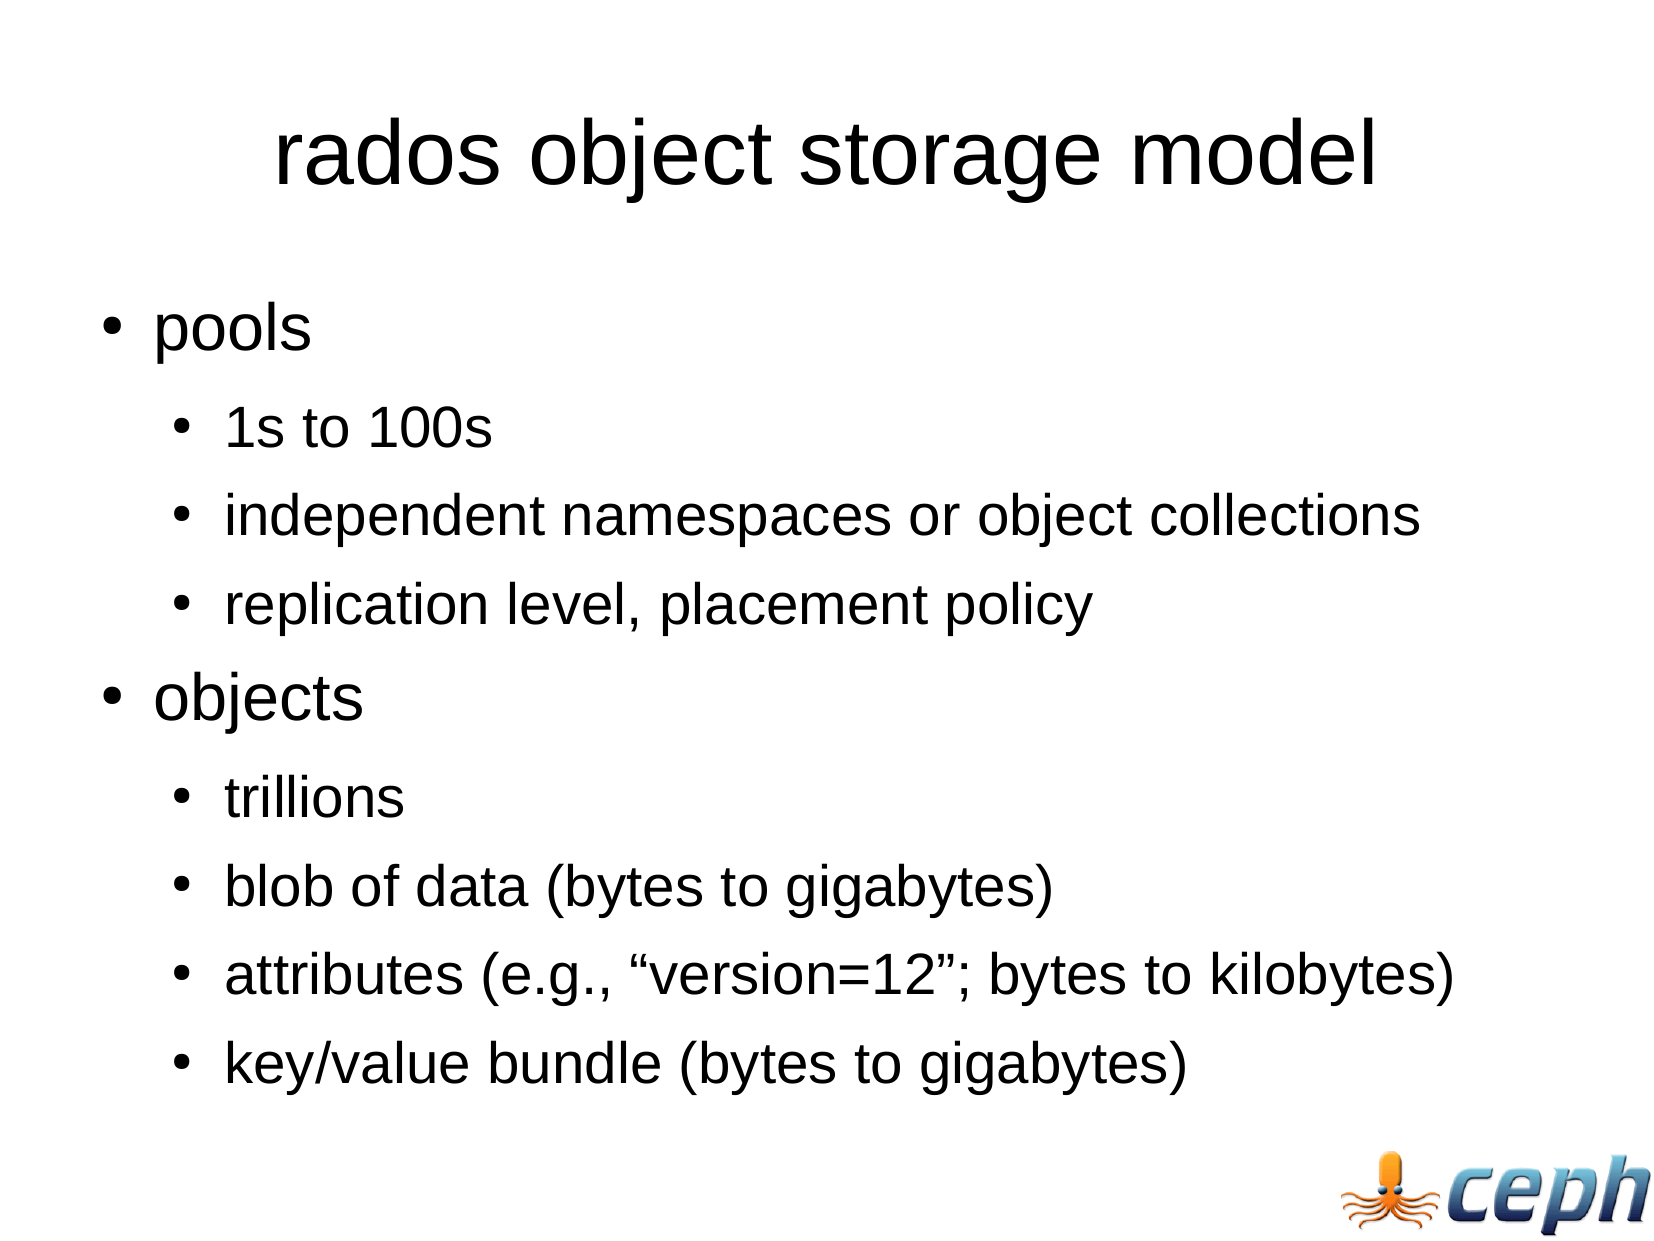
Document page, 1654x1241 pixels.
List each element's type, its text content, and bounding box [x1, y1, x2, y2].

list pools 1s to 100s independent namespaces or object collections replication level, placement policy objects trillions blob of data (bytes to gigabytes) attributes (e.g., “version=12”; bytes to kilobytes) key/value bundle (bytes to gigabytes) [82, 290, 1571, 1109]
title rados object storage model [82, 49, 1571, 257]
picture [1335, 1151, 1651, 1239]
